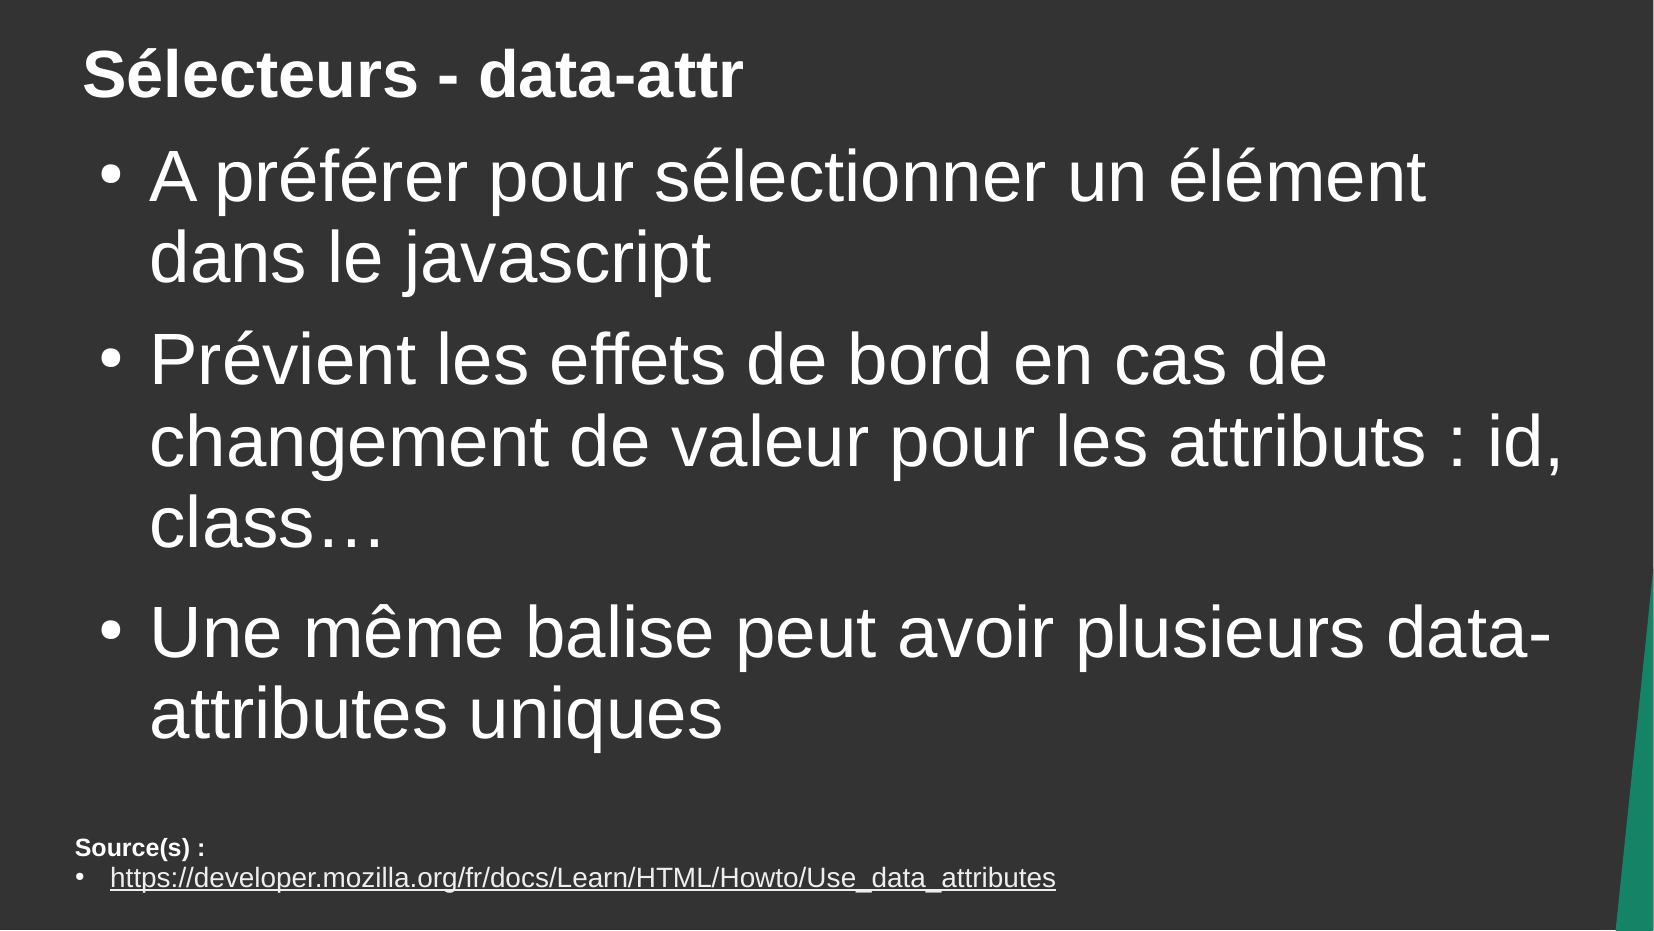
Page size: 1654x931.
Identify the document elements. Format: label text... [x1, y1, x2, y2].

title Sélecteurs - data-attr [82, 37, 1004, 119]
list A préférer pour sélectionner un élément dans le javascript Prévient les effets de bord en cas de changement de valeur pour les attributs : id, class… Une même balise peut avoir plusieurs data-attributes uniques [80, 135, 1583, 756]
text_box Source(s) : https://developer.mozilla.org/fr/docs/Learn/HTML/Howto/Use_data_attributes [60, 826, 1546, 901]
text_box [1615, 561, 1654, 931]
